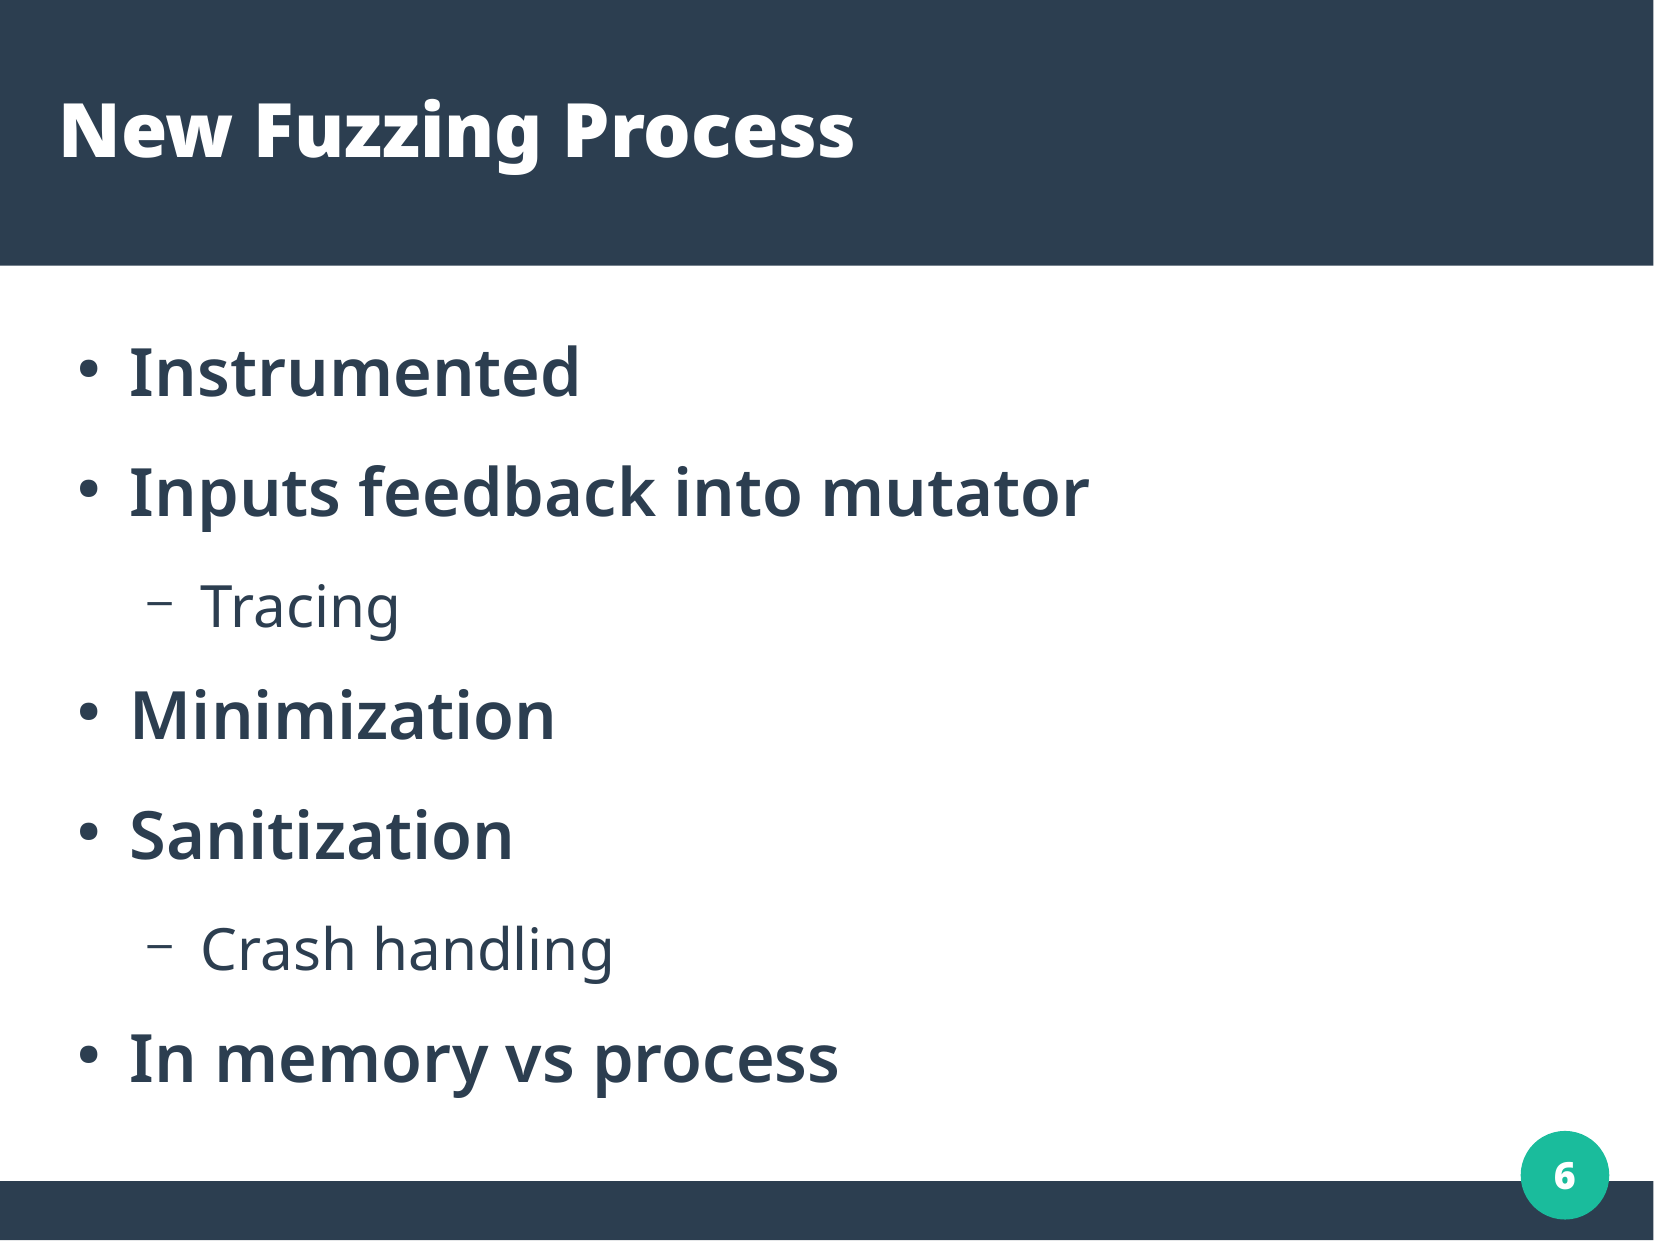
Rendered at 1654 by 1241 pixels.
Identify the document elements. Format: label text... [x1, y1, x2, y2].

title New Fuzzing Process [59, 49, 1595, 207]
list Instrumented Inputs feedback into mutator Tracing Minimization Sanitization Crash handling In memory vs process [59, 324, 1595, 1152]
